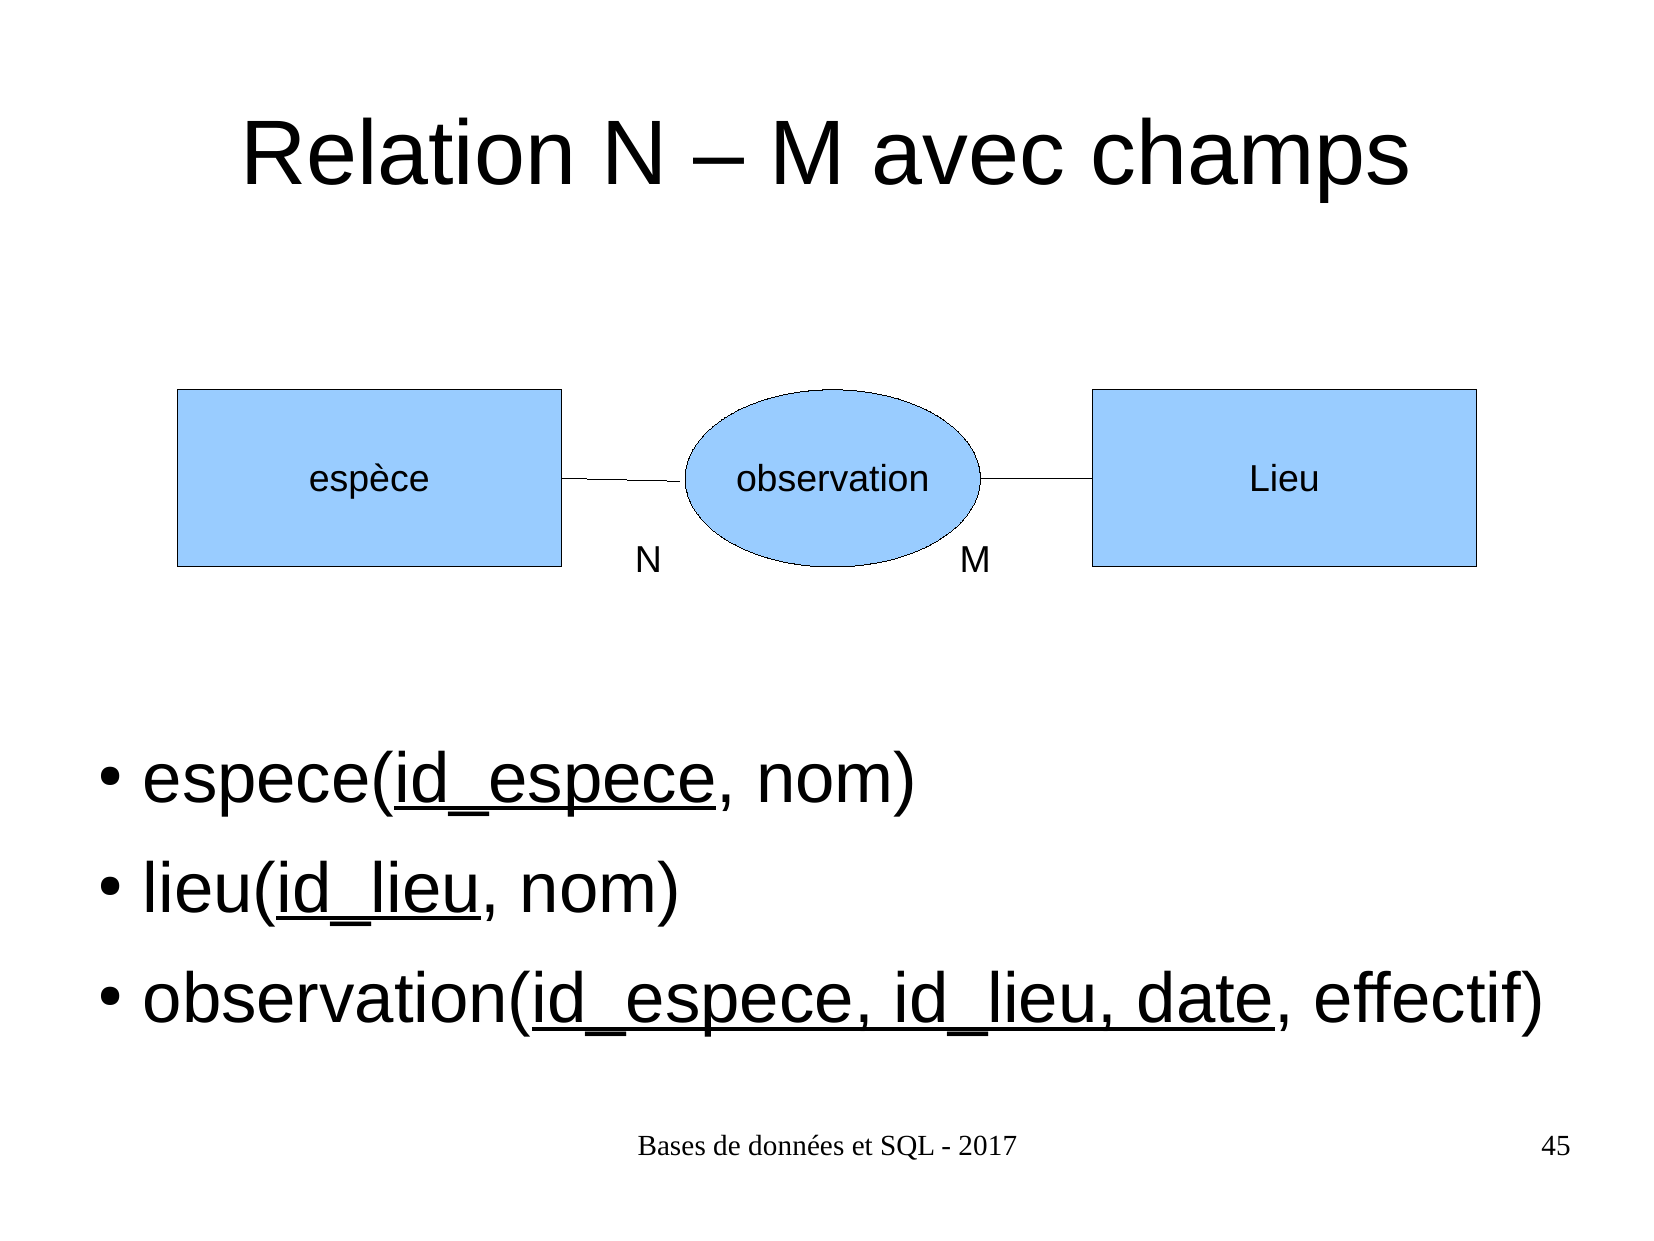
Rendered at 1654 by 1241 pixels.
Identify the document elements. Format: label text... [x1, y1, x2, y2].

text_box M [944, 531, 1034, 589]
text_box N [620, 531, 709, 589]
text_box espèce [177, 389, 562, 567]
text_box observation [685, 389, 981, 567]
list espece(id_espece, nom) lieu(id_lieu, nom) observation(id_espece, id_lieu, date, effectif) [82, 738, 1571, 1109]
title Relation N – M avec champs [82, 56, 1571, 250]
text_box Lieu [1092, 389, 1477, 567]
